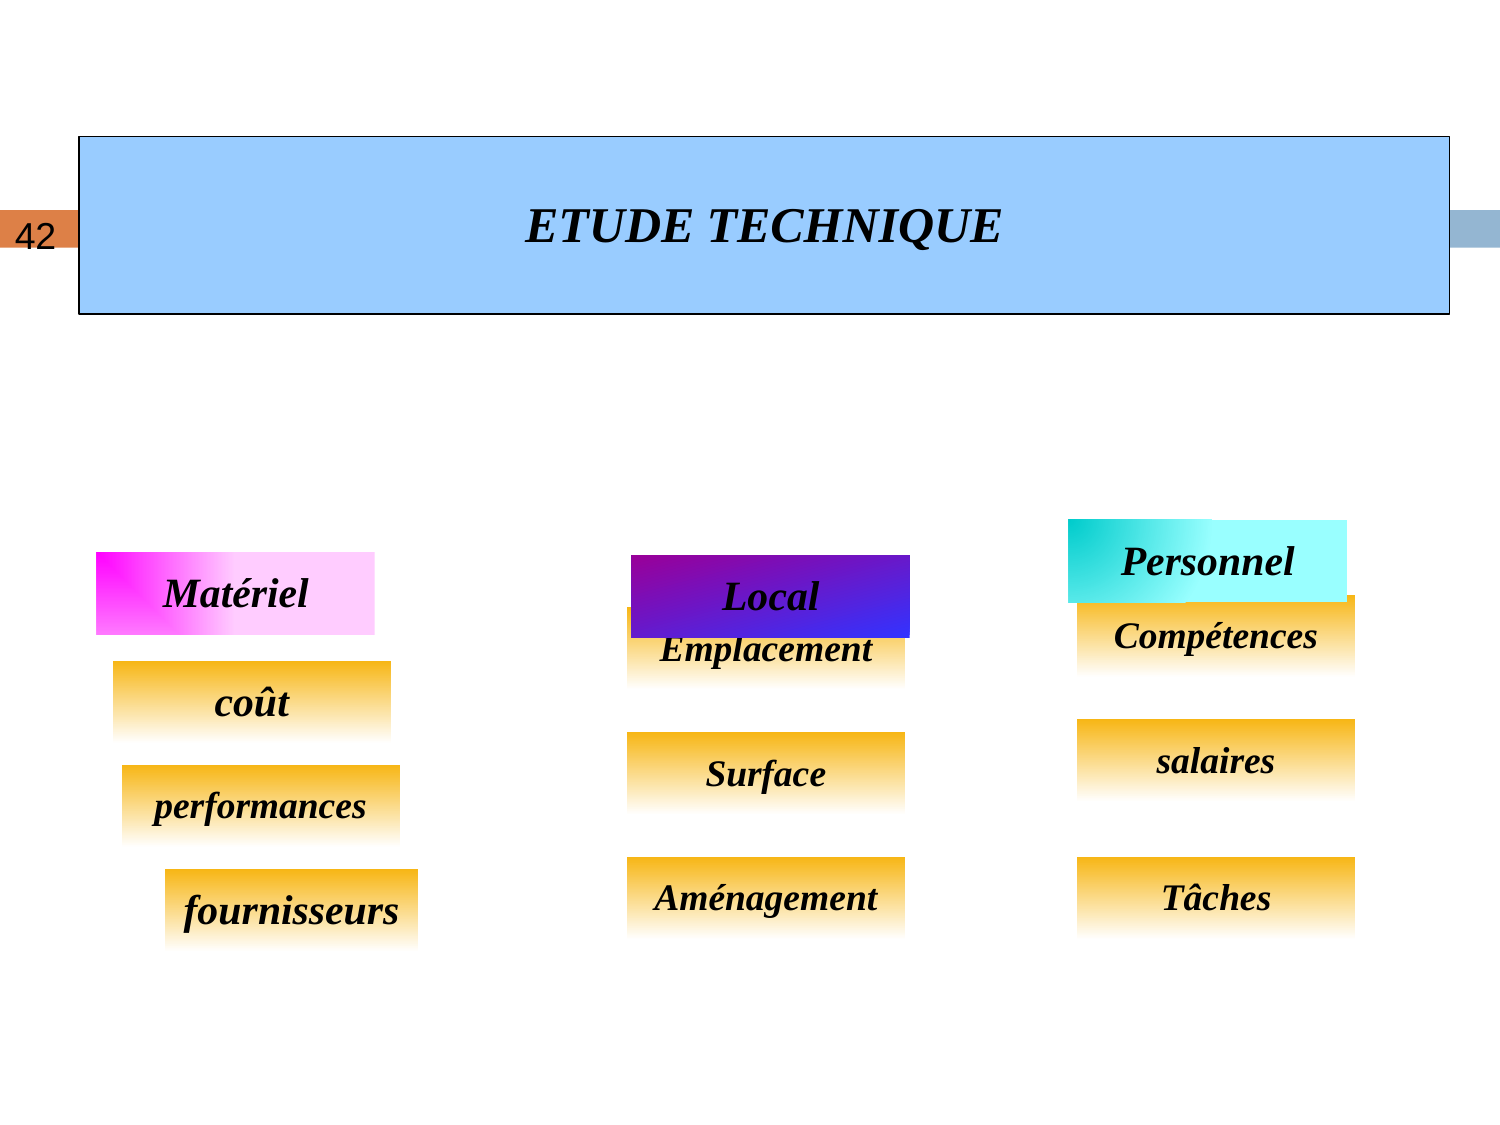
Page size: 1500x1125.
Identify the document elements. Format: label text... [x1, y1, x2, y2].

text_box performances [121, 764, 400, 848]
text_box Tâches [1077, 856, 1356, 940]
text_box Surface [627, 732, 906, 816]
text_box Emplacement [627, 607, 906, 690]
text_box Aménagement [627, 856, 906, 940]
text_box fournisseurs [165, 869, 418, 953]
text_box Compétences [1077, 594, 1356, 678]
text_box ETUDE TECHNIQUE [79, 136, 1450, 314]
text_box Matériel [96, 552, 375, 635]
text_box salaires [1077, 719, 1356, 803]
text_box Local [631, 555, 910, 638]
text_box [0, 208, 78, 249]
text_box coût [112, 660, 391, 744]
text_box Personnel [1068, 519, 1347, 603]
